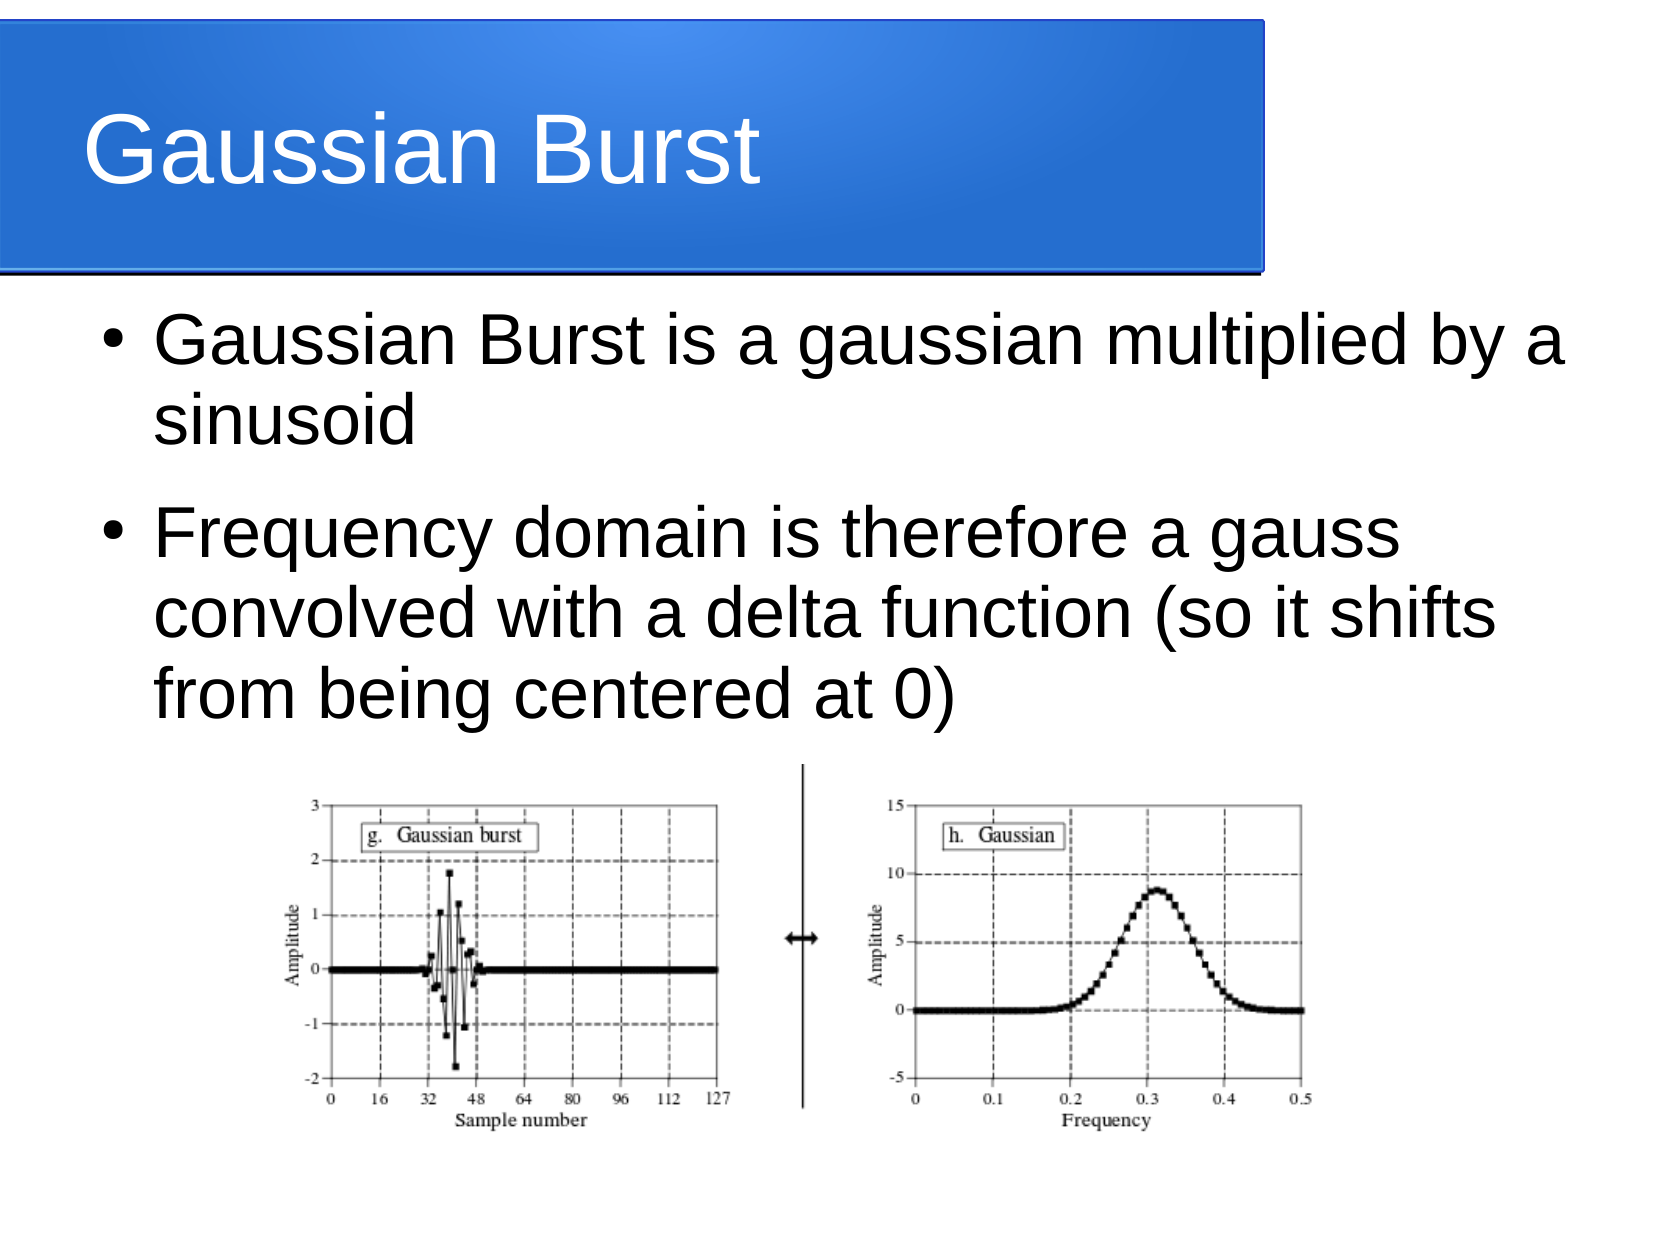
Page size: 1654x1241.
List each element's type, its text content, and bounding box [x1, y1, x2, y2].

picture [255, 764, 1329, 1147]
title Gaussian Burst [82, 47, 1235, 252]
list Gaussian Burst is a gaussian multiplied by a sinusoid Frequency domain is therefore a gauss convolved with a delta function (so it shifts from being centered at 0) [82, 299, 1571, 1019]
